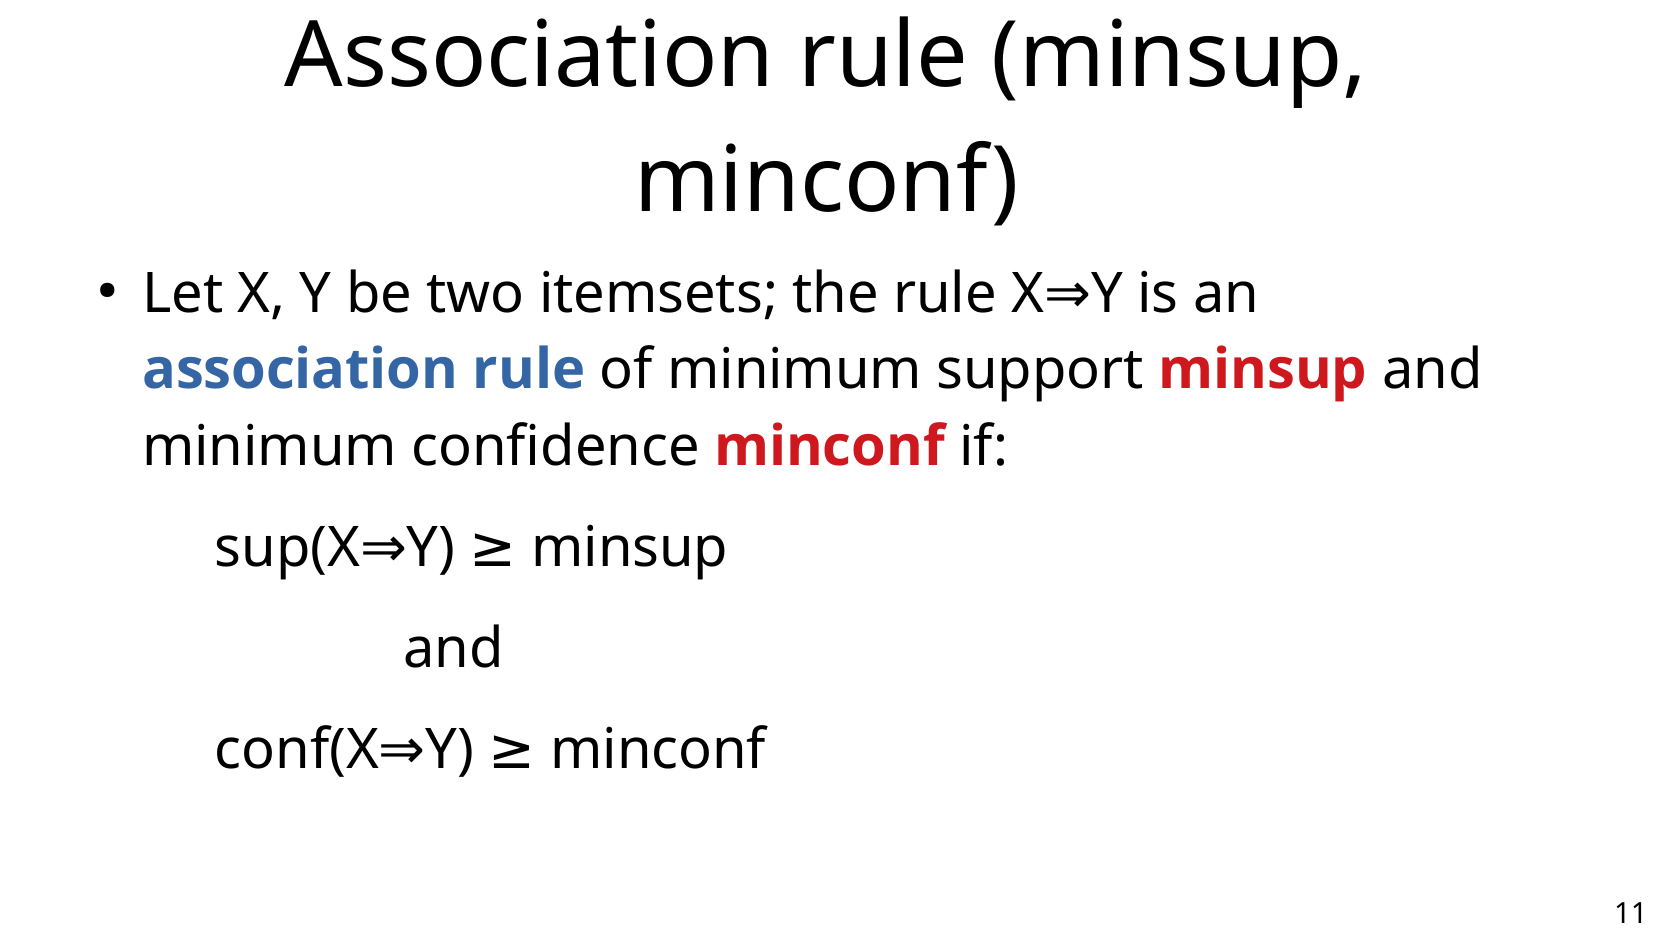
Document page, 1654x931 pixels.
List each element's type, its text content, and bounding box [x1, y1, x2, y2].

list Let X, Y be two itemsets; the rule X⇒Y is an association rule of minimum support minsup and minimum confidence minconf if: sup(X⇒Y) ≥ minsup and conf(X⇒Y) ≥ minconf [82, 253, 1571, 793]
title Association rule (minsup, minconf) [82, 1, 1571, 226]
